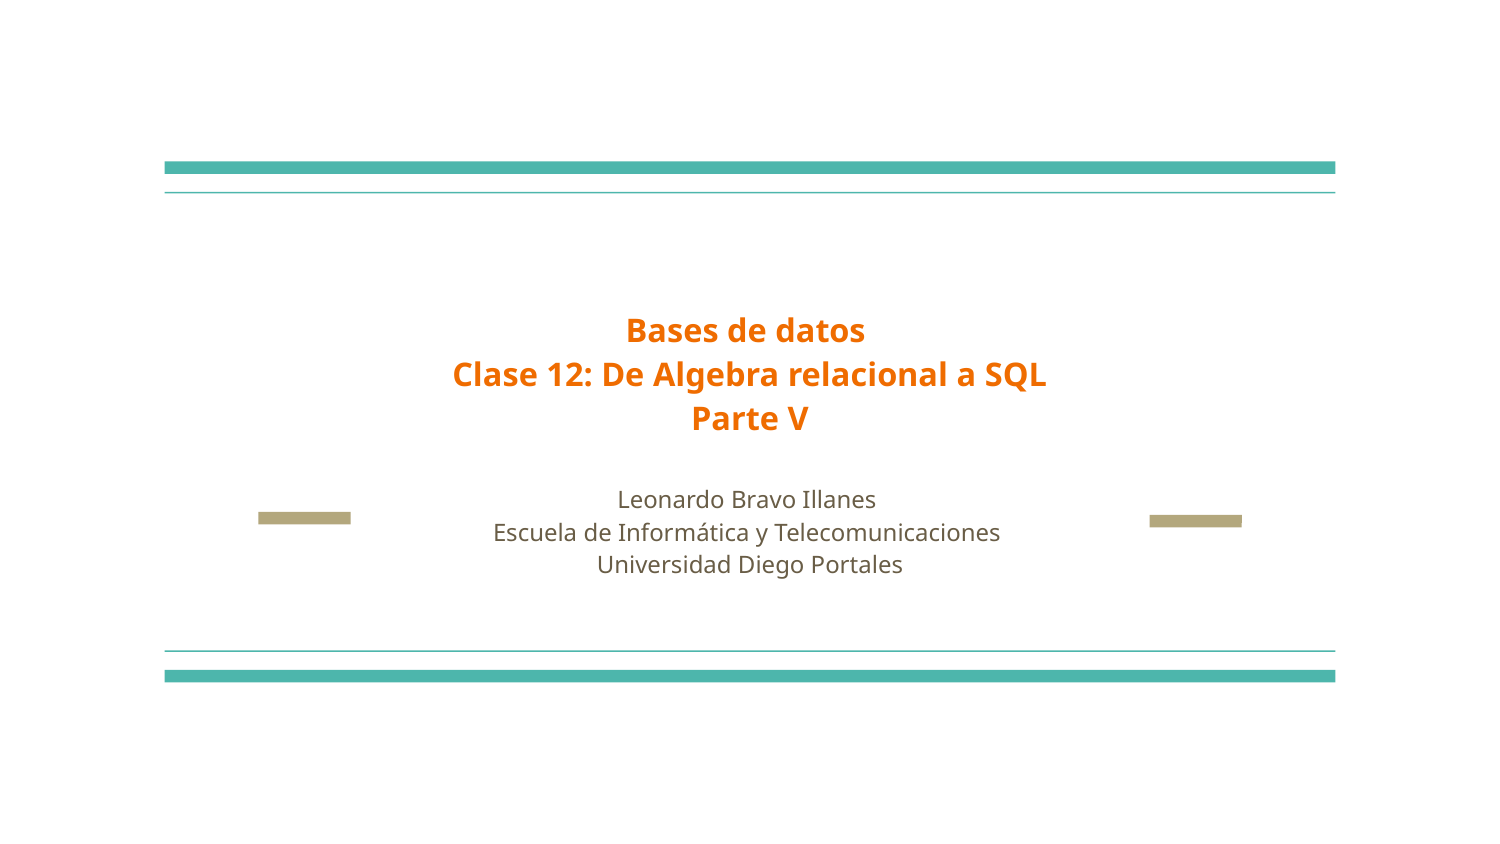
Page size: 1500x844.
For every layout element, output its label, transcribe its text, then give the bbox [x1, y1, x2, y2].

subtitle Leonardo Bravo Illanes Escuela de Informática y Telecomunicaciones Universidad Diego Portales [350, 467, 1150, 598]
title Bases de datos Clase 12: De Algebra relacional a SQL Parte V [164, 287, 1336, 456]
